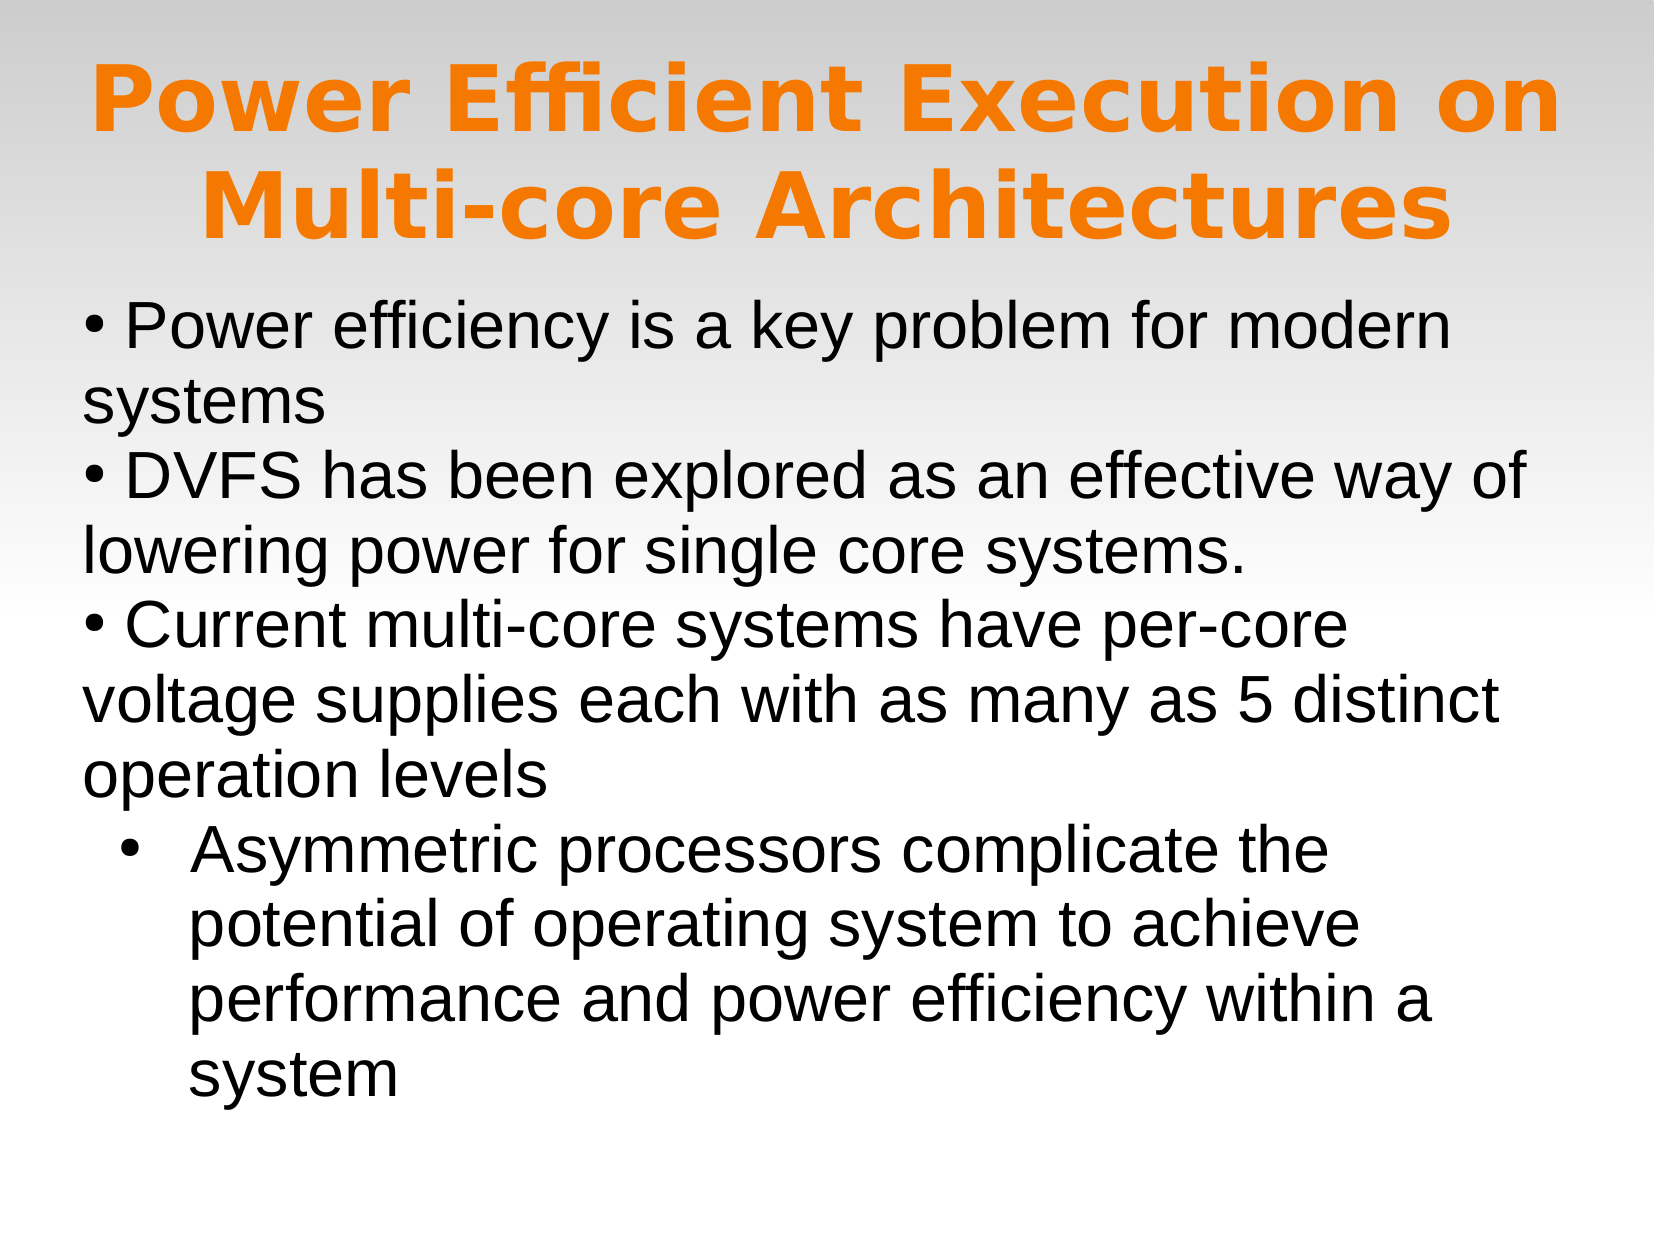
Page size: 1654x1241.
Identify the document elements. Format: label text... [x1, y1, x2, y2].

subtitle Power efficiency is a key problem for modern systems DVFS has been explored as an effective way of lowering power for single core systems. Current multi-core systems have per-core voltage supplies each with as many as 5 distinct operation levels Asymmetric processors complicate the potential of operating system to achieve performance and power efficiency within a system [82, 288, 1571, 1111]
title Power Efficient Execution on Multi-core Architectures [82, 45, 1571, 261]
